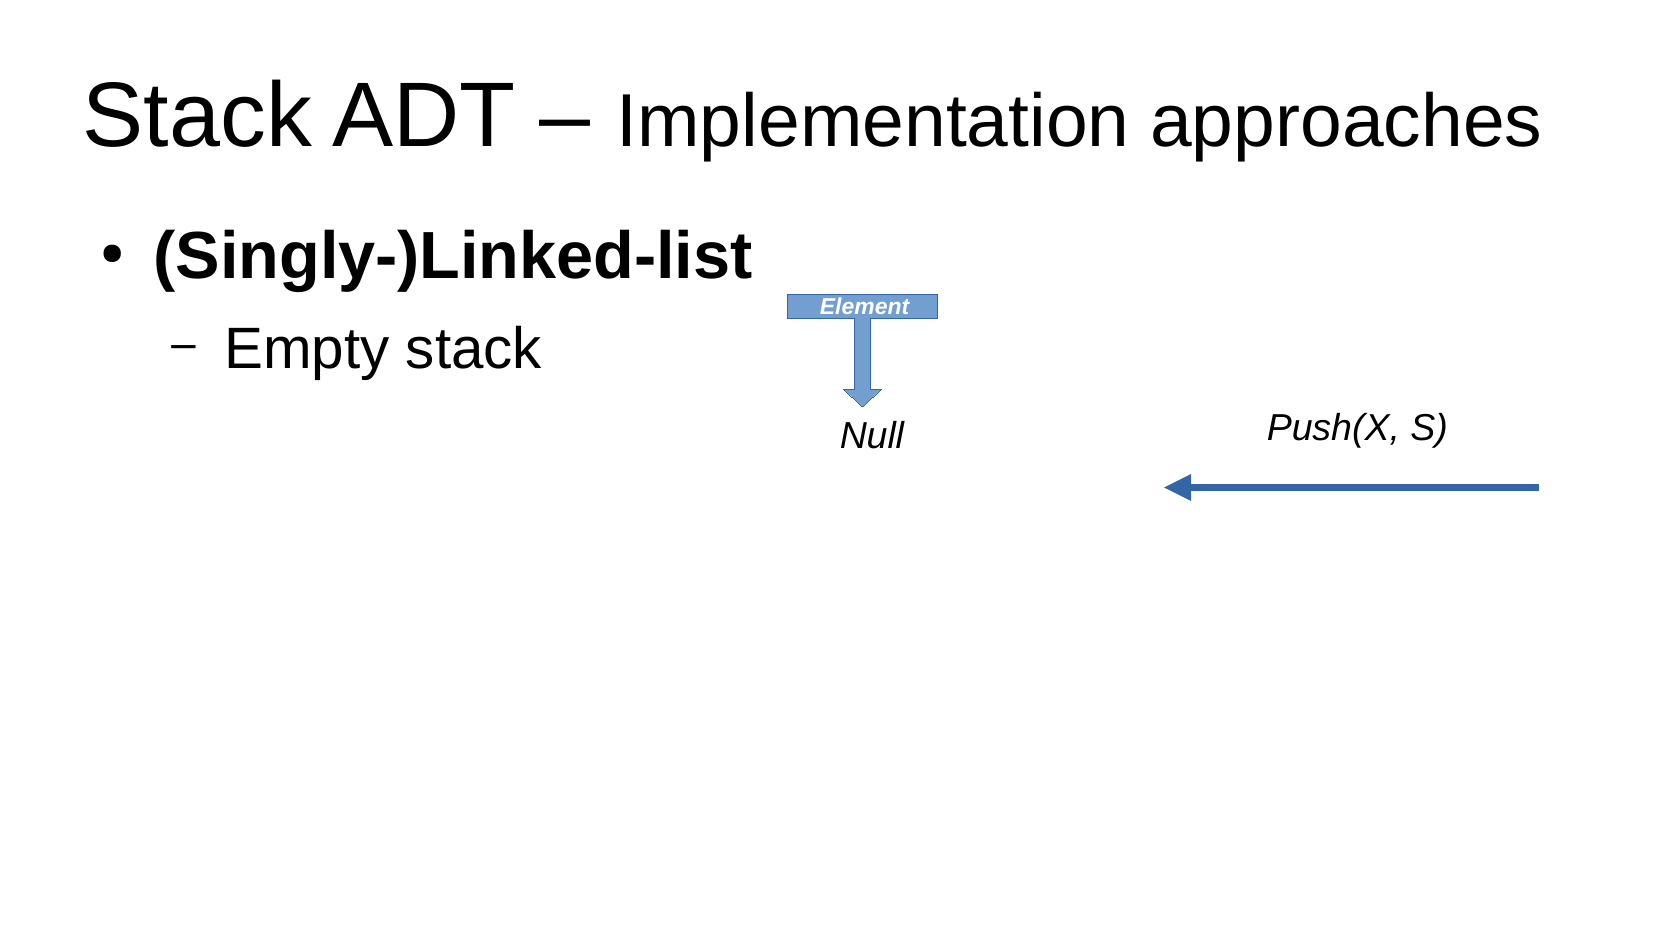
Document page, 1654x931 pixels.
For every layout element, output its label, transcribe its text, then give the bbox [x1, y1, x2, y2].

text_box Null [825, 407, 920, 465]
text_box Push(X, S) [1252, 398, 1463, 456]
list (Singly-)Linked-list Empty stack [82, 217, 1571, 758]
text_box Element [805, 286, 956, 327]
text_box [787, 294, 805, 319]
text_box [843, 327, 882, 407]
title Stack ADT – Implementation approaches [82, 37, 1571, 193]
